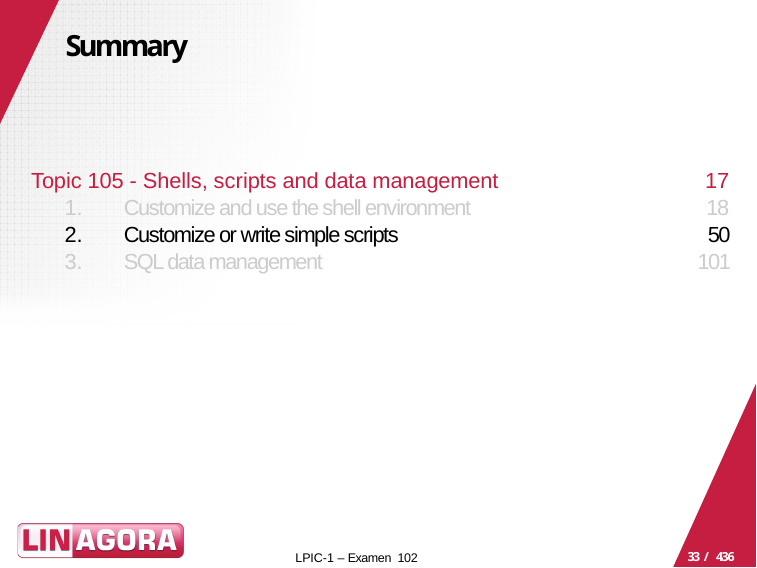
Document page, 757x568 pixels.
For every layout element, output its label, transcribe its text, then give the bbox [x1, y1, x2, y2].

list Topic 105 - Shells, scripts and data management 17 Customize and use the shell environment 18 Customize or write simple scripts 50 SQL data management 101 [28, 101, 733, 482]
slide_number <numéro> / 436 [683, 549, 747, 568]
picture [0, 0, 352, 352]
footer LPIC-1 – Examen 102 [293, 549, 420, 568]
title Summary [63, 26, 692, 62]
text_box [17, 519, 184, 562]
